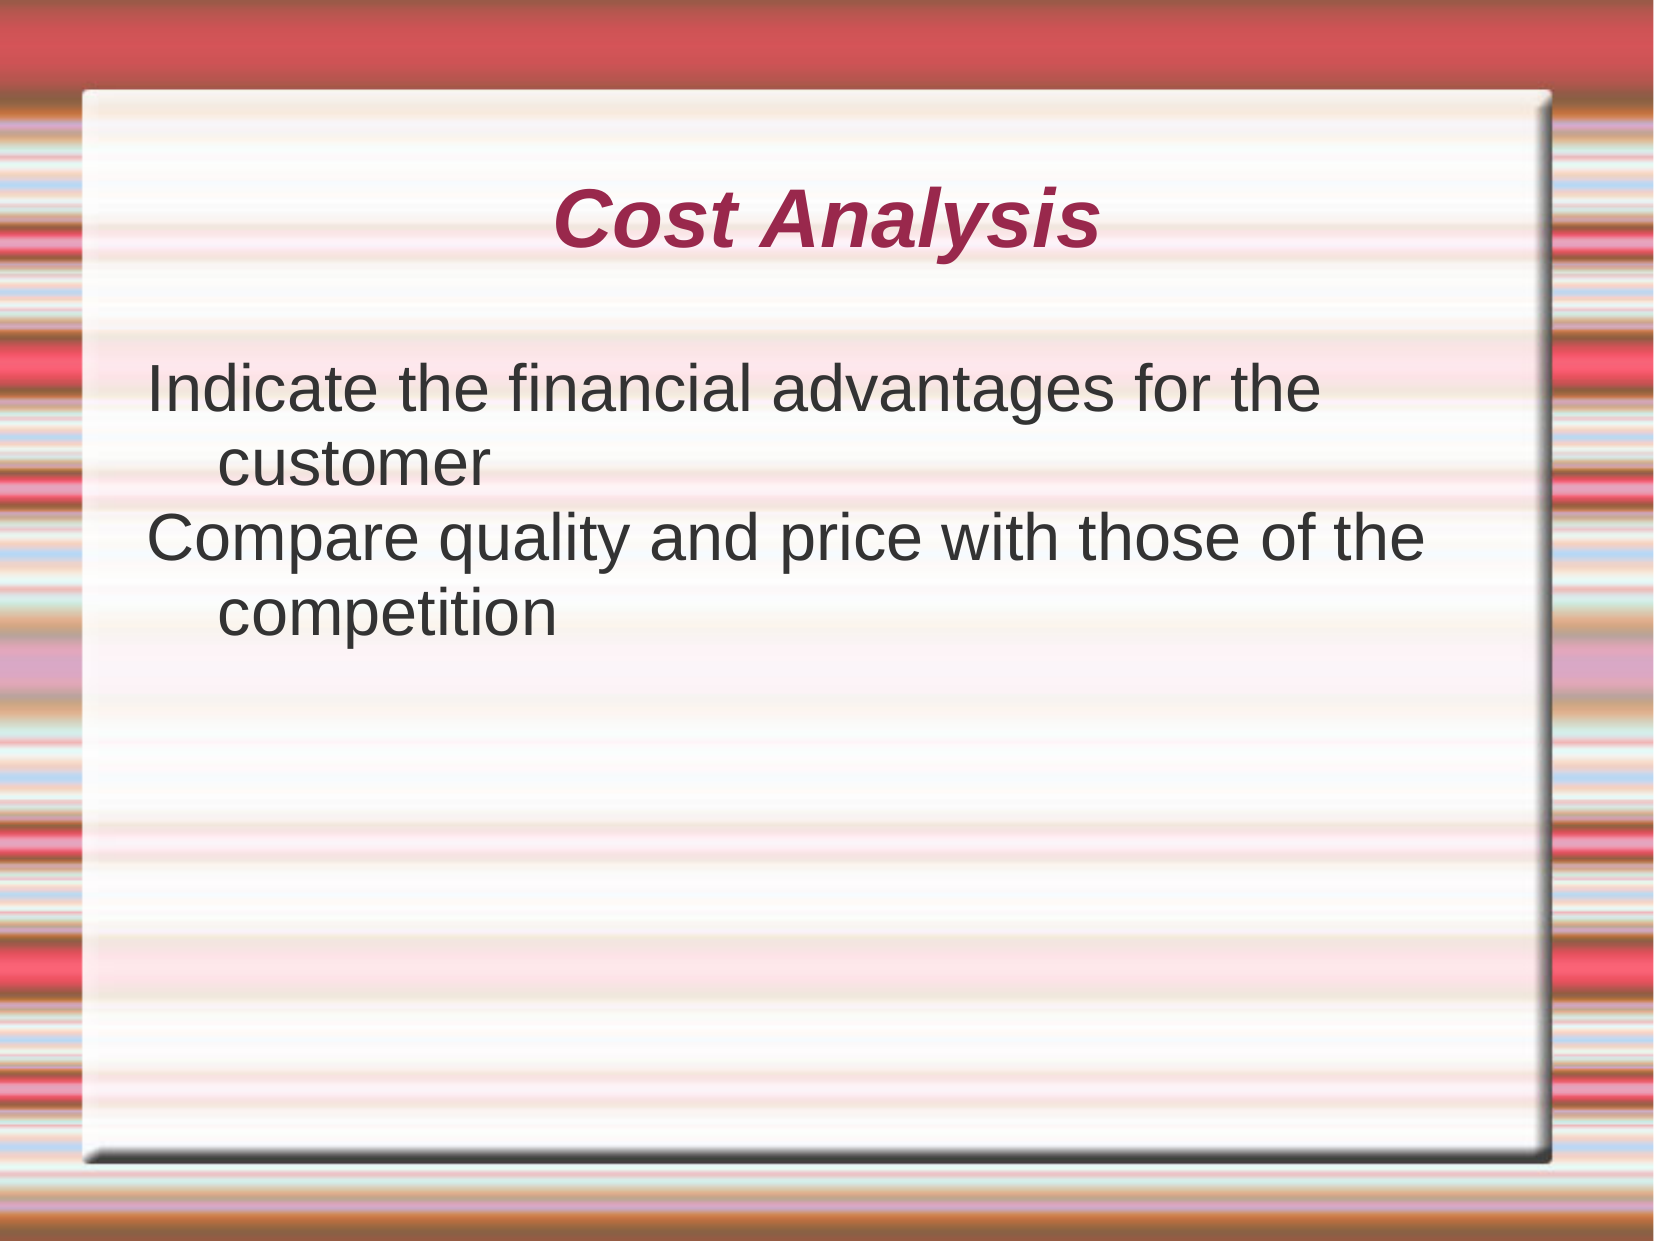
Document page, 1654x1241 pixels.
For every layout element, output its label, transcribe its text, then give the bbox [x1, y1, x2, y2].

list Indicate the financial advantages for the customer Compare quality and price with those of the competition [134, 350, 1516, 1133]
picture [0, 0, 1654, 1241]
title Cost Analysis [121, 114, 1534, 322]
